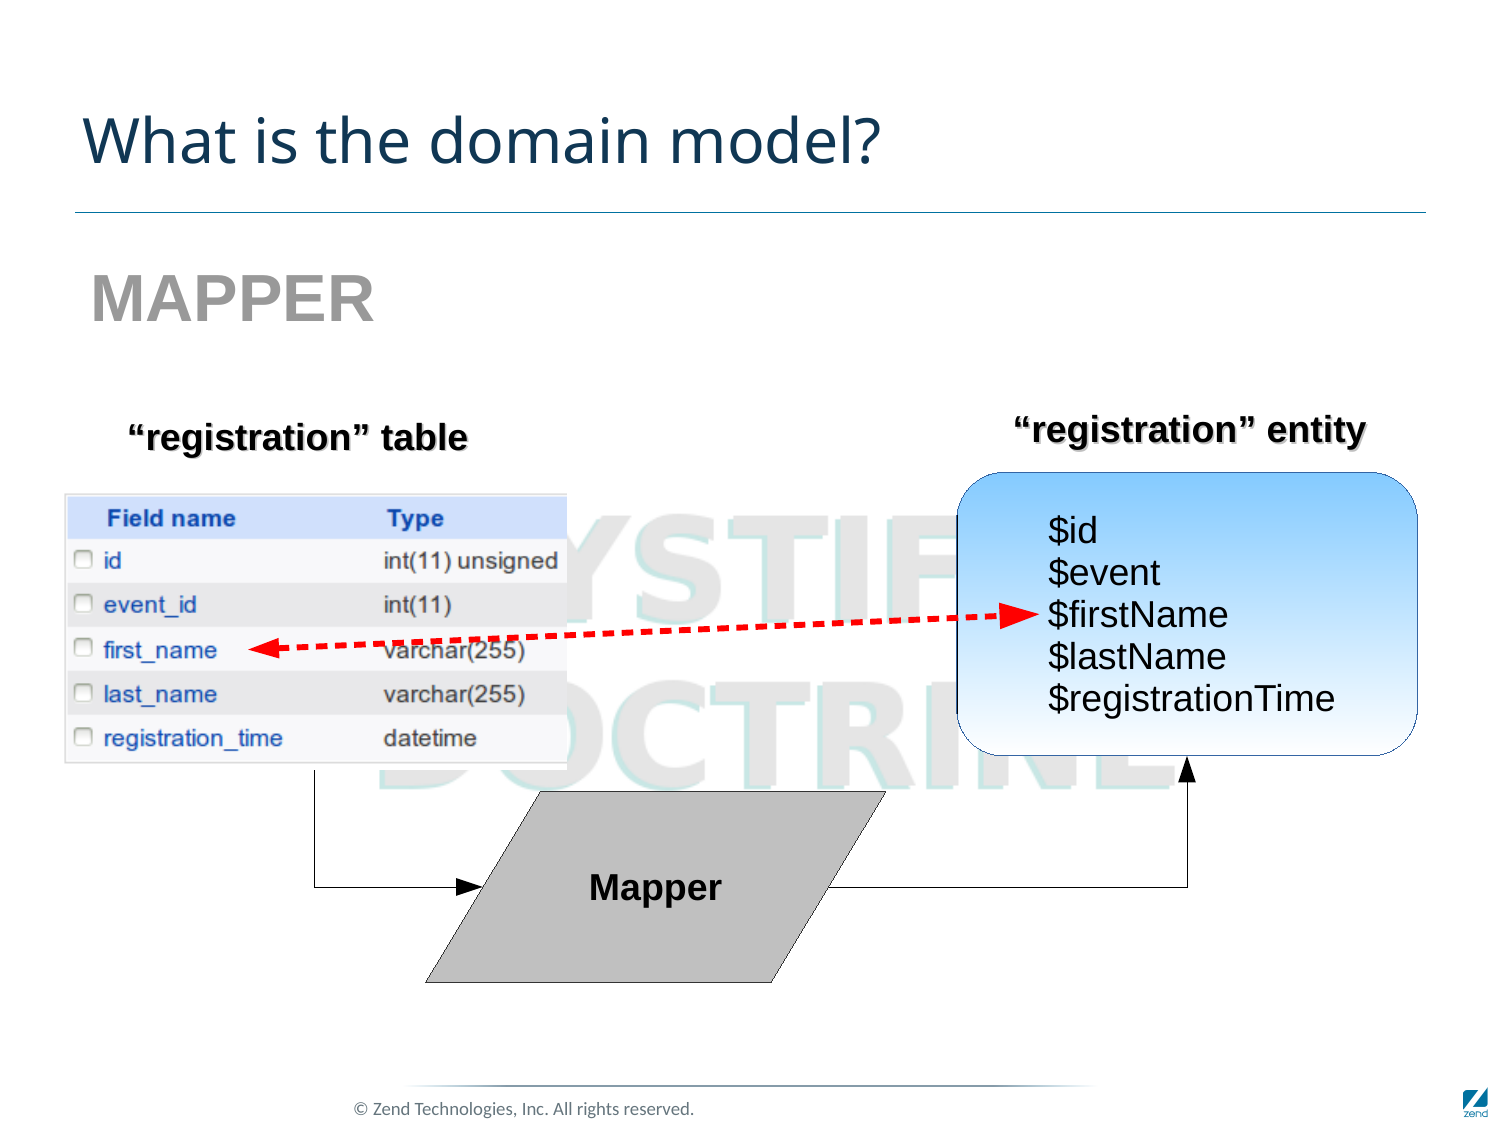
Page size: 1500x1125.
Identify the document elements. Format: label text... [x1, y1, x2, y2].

title What is the domain model? [75, 15, 1425, 224]
text_box $id $event $firstName $lastName $registrationTime [956, 472, 1418, 756]
picture [10, 239, 1500, 1004]
text_box “registration” entity [997, 401, 1382, 459]
title mapper [75, 224, 1425, 365]
text_box Mapper [425, 791, 886, 983]
text_box “registration” table [112, 408, 484, 466]
picture [1463, 1087, 1488, 1118]
